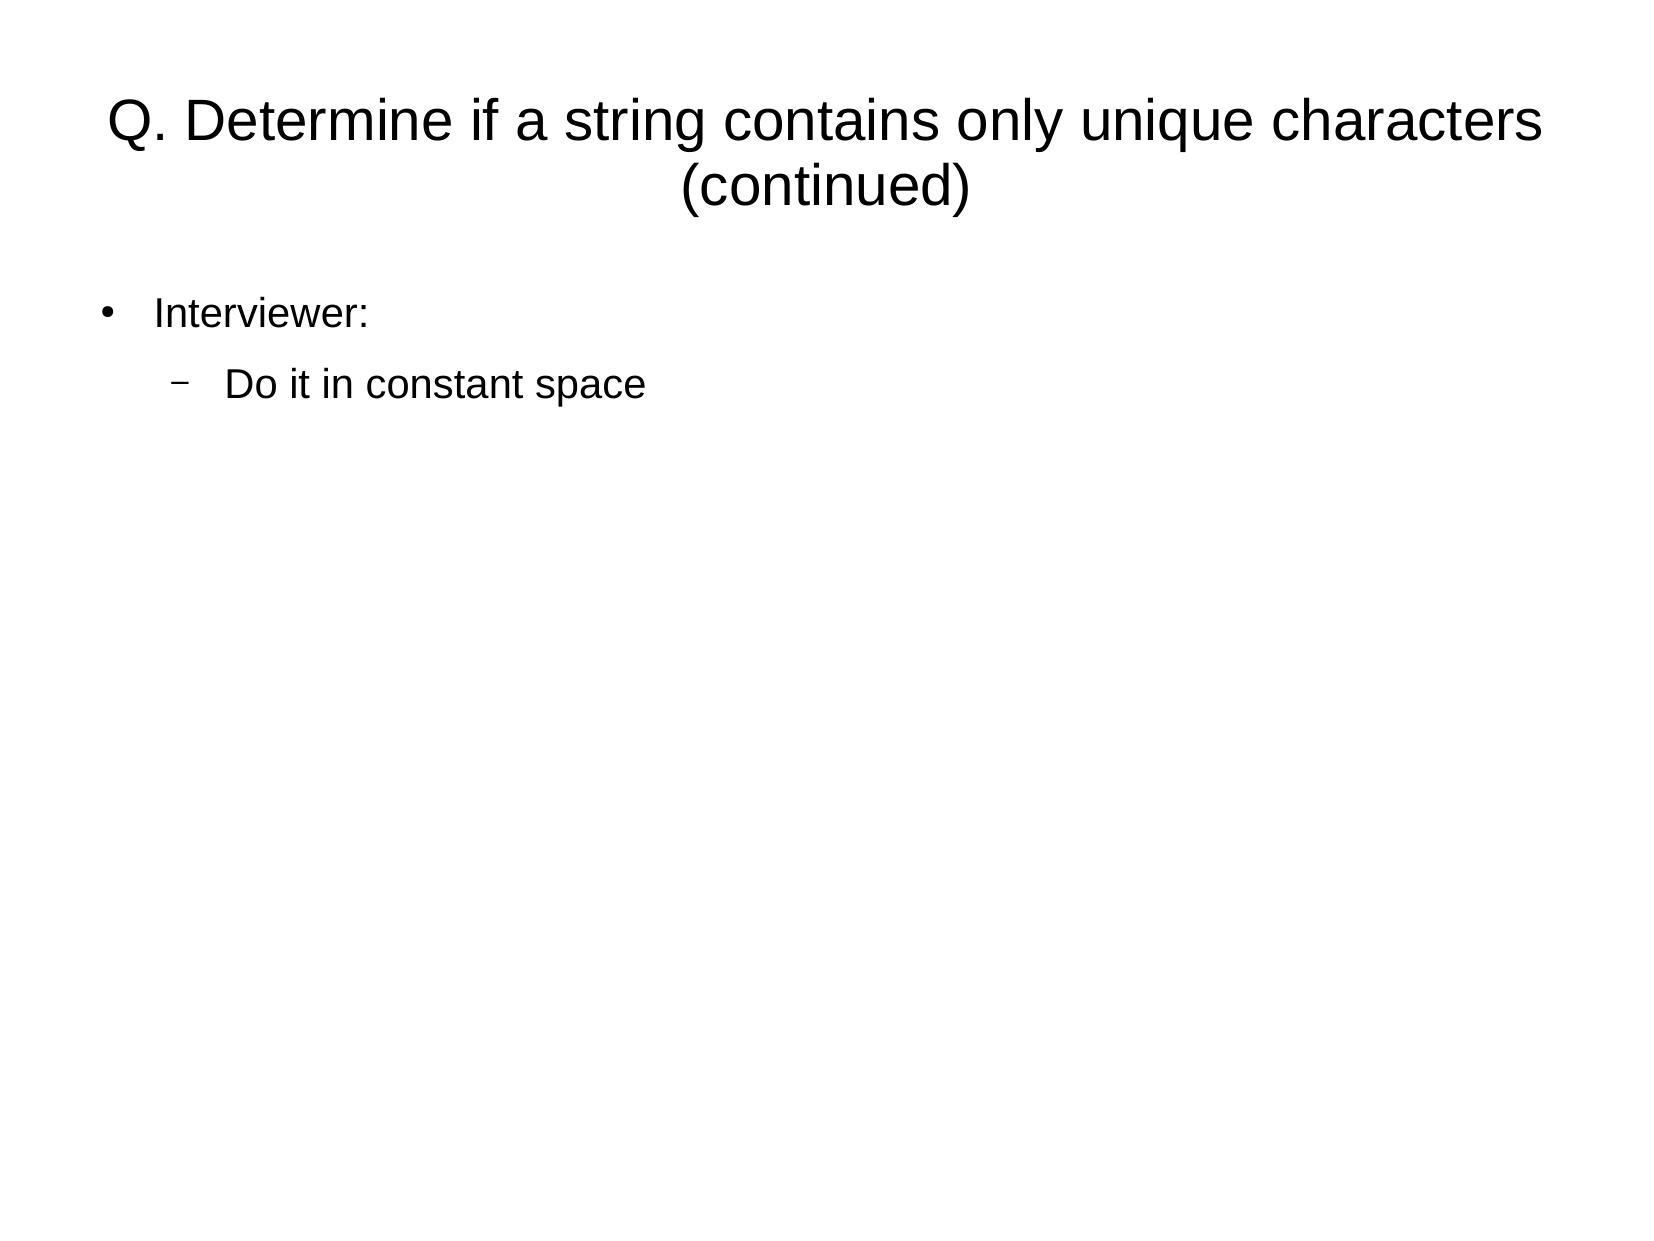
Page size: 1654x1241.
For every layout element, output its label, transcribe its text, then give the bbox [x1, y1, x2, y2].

title Q. Determine if a string contains only unique characters (continued) [82, 49, 1571, 257]
list Interviewer: Do it in constant space [82, 290, 1571, 1010]
